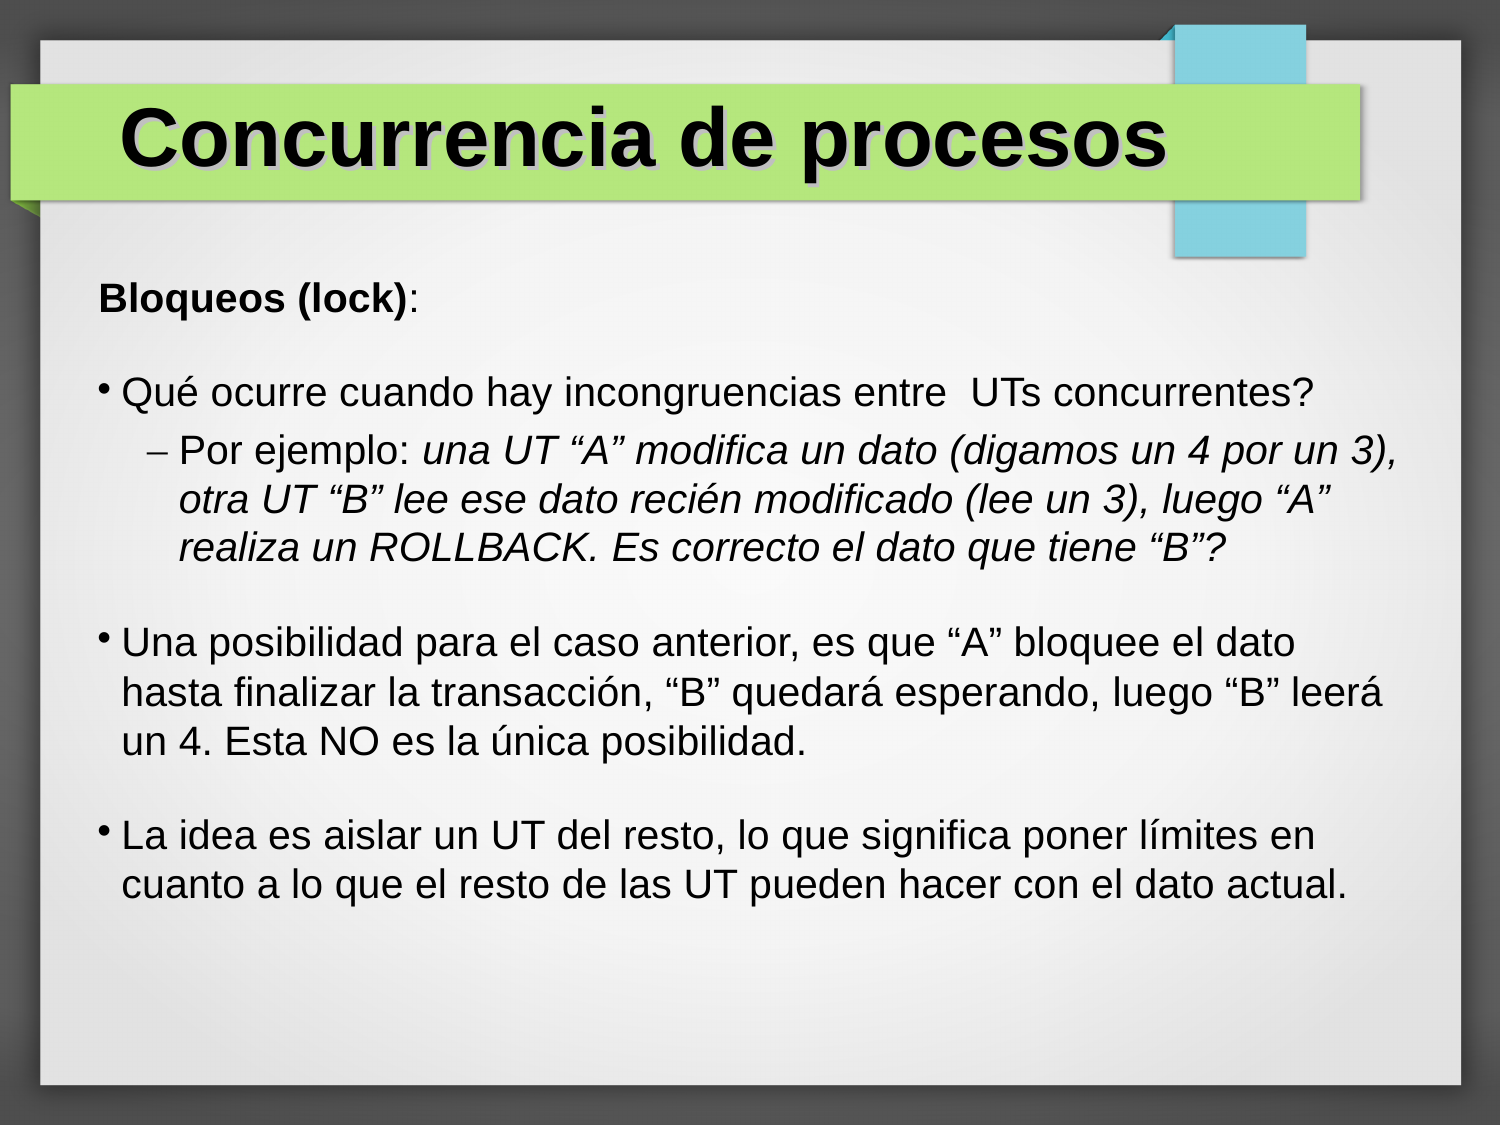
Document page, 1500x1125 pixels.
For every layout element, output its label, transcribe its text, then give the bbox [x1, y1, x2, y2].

title Concurrencia de procesos [75, 85, 1323, 193]
picture [0, 0, 1500, 1125]
list Bloqueos (lock): Qué ocurre cuando hay incongruencias entre UTs concurrentes? Por ejemplo: una UT “A” modifica un dato (digamos un 4 por un 3), otra UT “B” lee ese dato recién modificado (lee un 3), luego “A” realiza un ROLLBACK. Es correcto el dato que tiene “B”? Una posibilidad para el caso anterior, es que “A” bloquee el dato hasta finalizar la transacción, “B” quedará esperando, luego “B” leerá un 4. Esta NO es la única posibilidad. La idea es aislar un UT del resto, lo que significa poner límites en cuanto a lo que el resto de las UT pueden hacer con el dato actual. [75, 267, 1426, 921]
